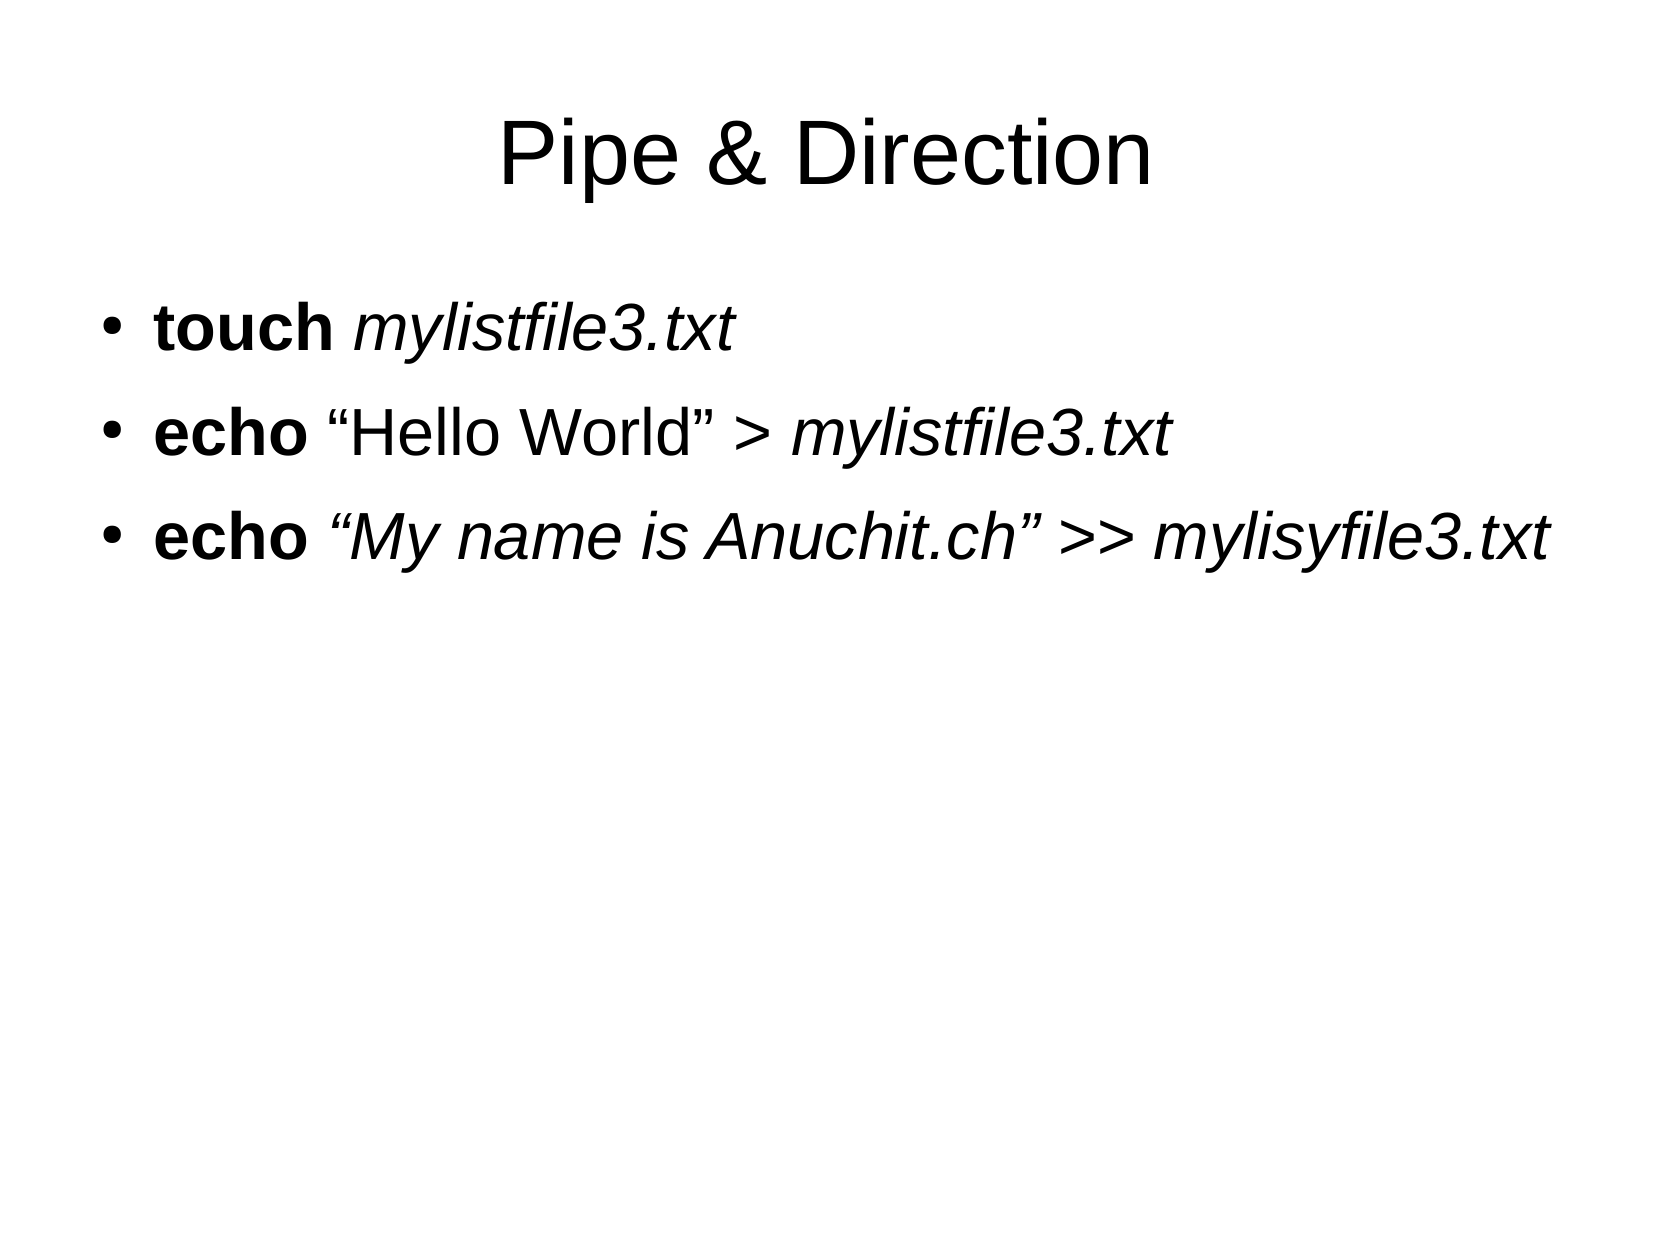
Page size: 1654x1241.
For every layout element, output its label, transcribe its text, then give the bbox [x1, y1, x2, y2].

list touch mylistfile3.txt echo “Hello World” > mylistfile3.txt echo “My name is Anuchit.ch” >> mylisyfile3.txt [82, 290, 1571, 1109]
title Pipe & Direction [82, 56, 1571, 250]
